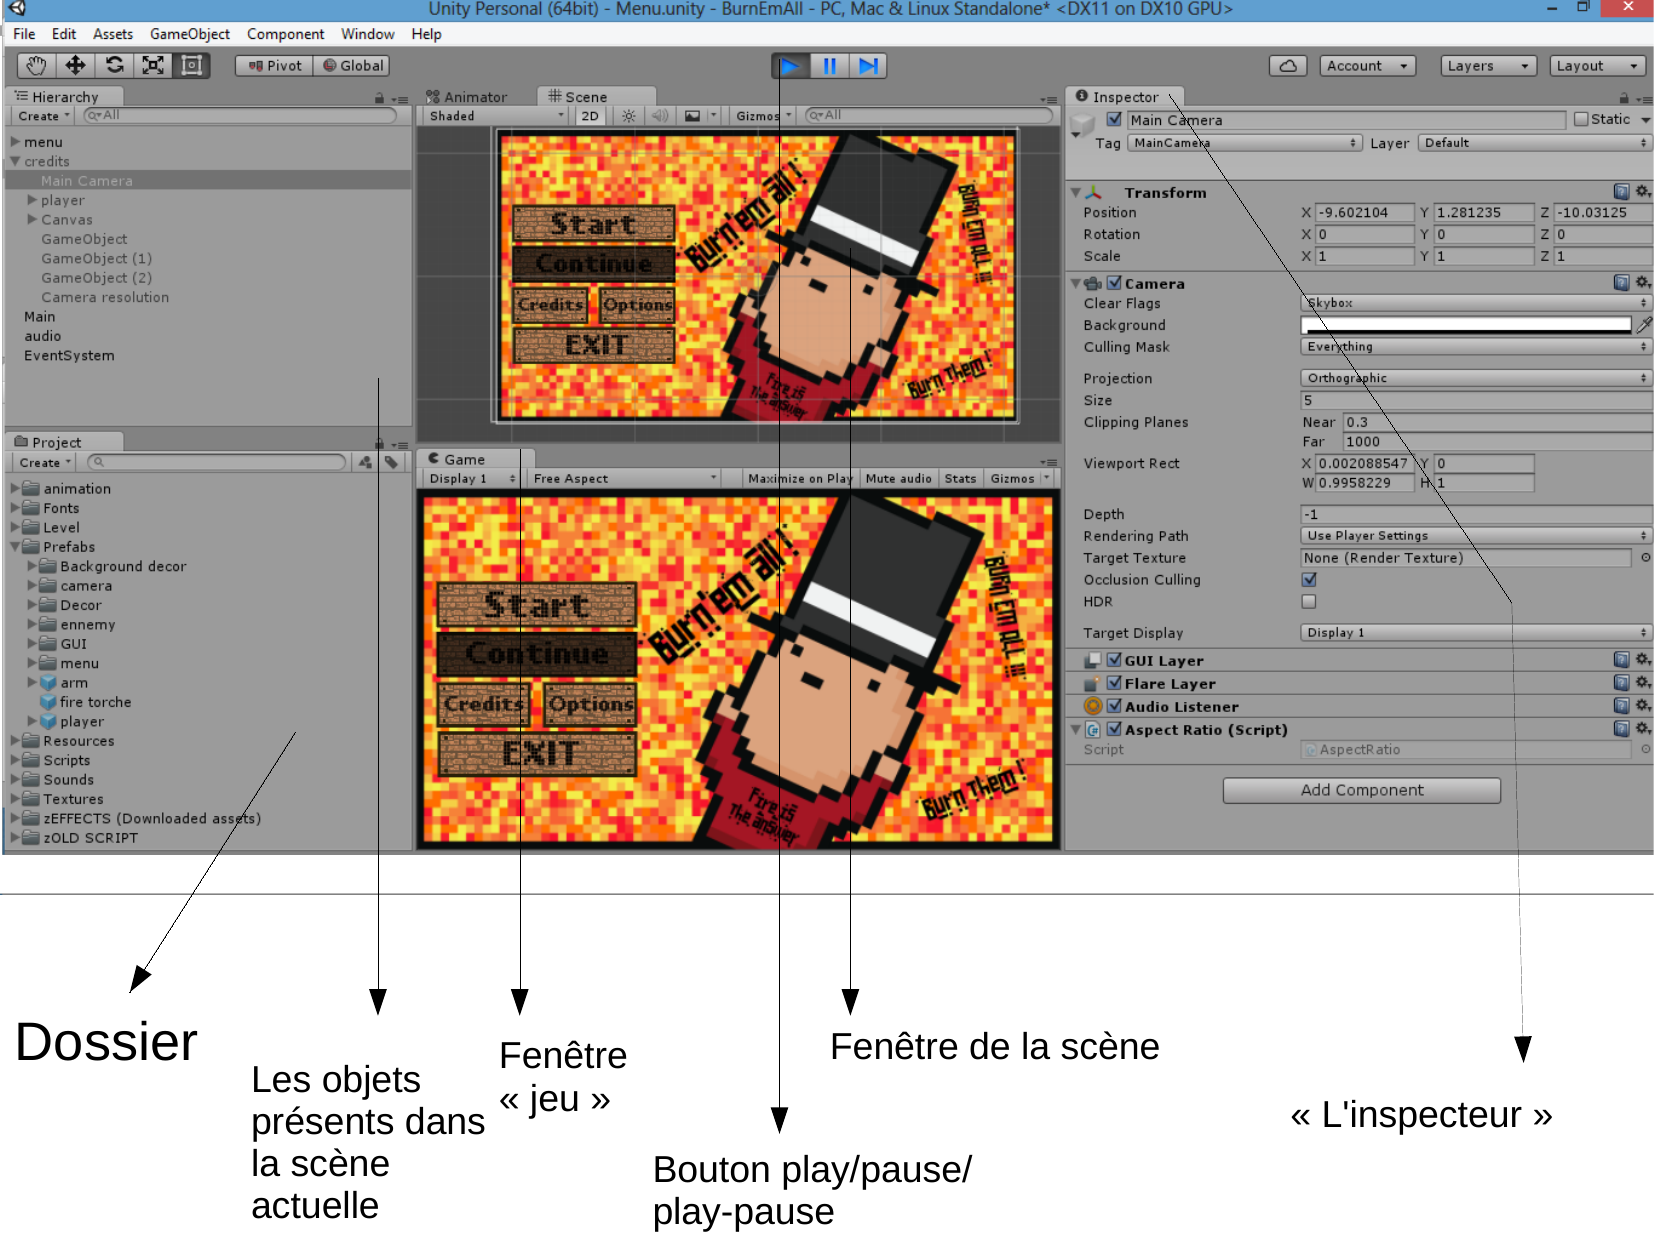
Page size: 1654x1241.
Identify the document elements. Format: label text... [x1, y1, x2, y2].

text_box Les objets présents dans la scène actuelle [236, 1051, 532, 1234]
picture [0, 0, 1654, 895]
text_box Fenêtre de la scène [814, 1017, 1205, 1075]
text_box Dossier [0, 1003, 319, 1080]
text_box « L'inspecteur » [1275, 1086, 1654, 1144]
text_box Bouton play/pause/ play-pause [637, 1141, 993, 1241]
text_box Fenêtre « jeu » [484, 1027, 697, 1127]
